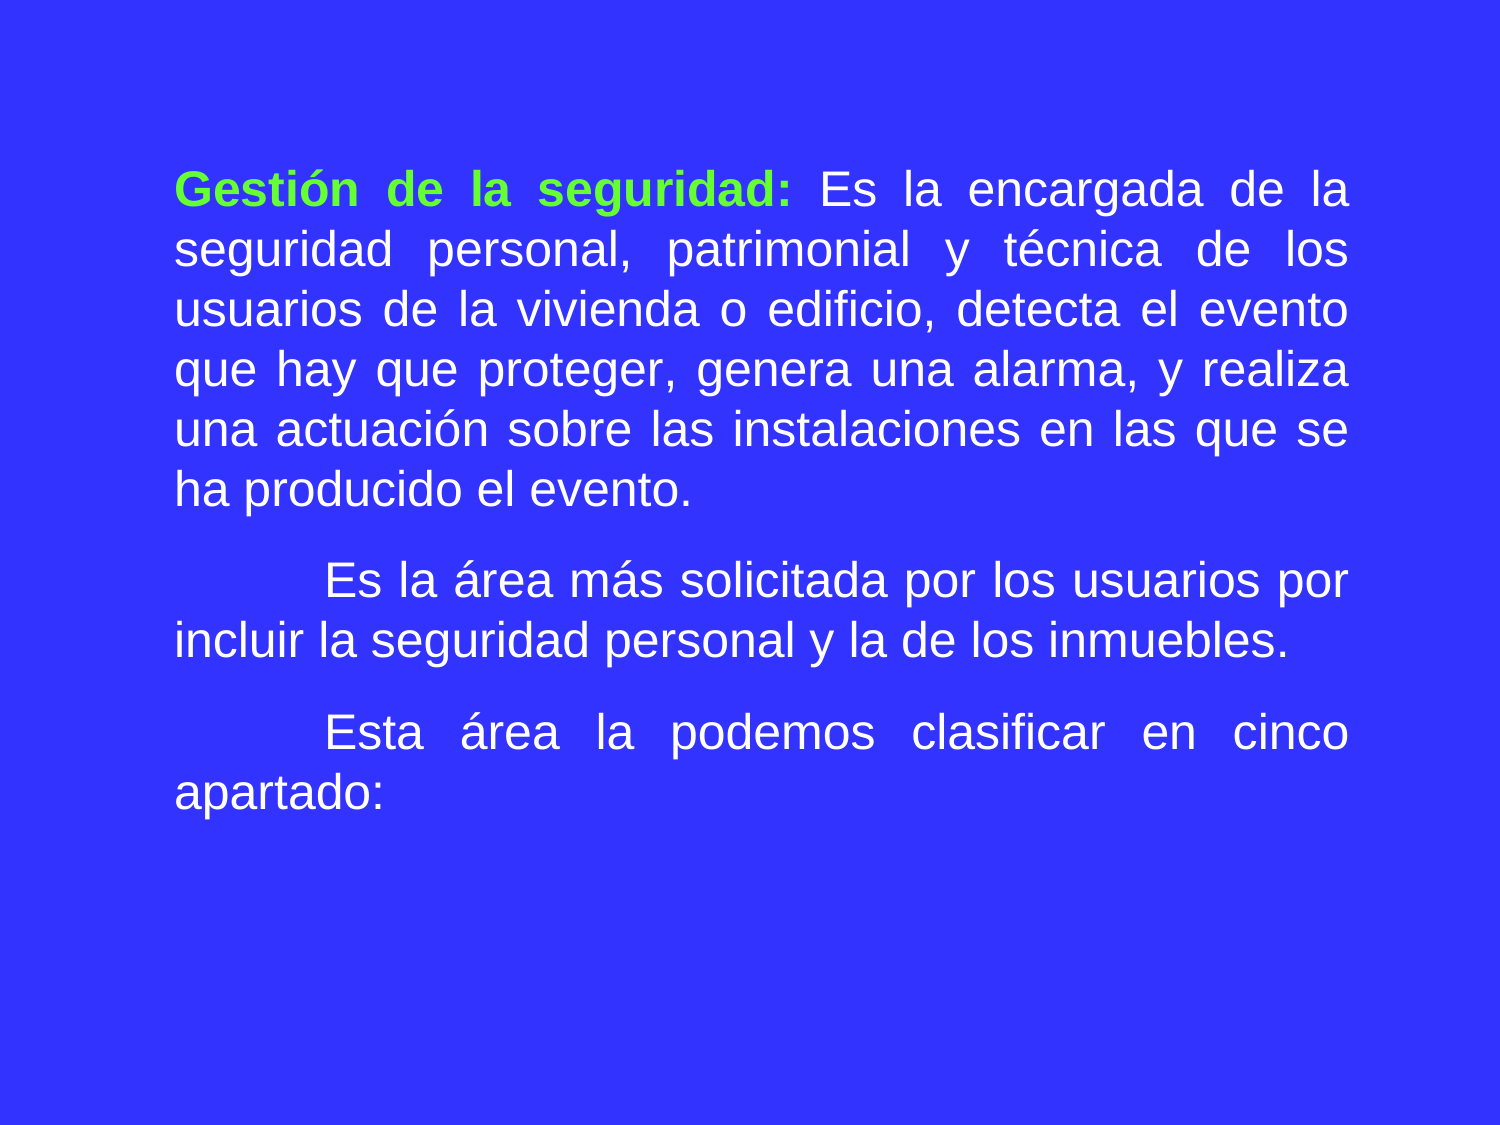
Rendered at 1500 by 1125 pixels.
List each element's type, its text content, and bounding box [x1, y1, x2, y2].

text_box Gestión de la seguridad: Es la encargada de la seguridad personal, patrimonial y técnica de los usuarios de la vivienda o edificio, detecta el evento que hay que proteger, genera una alarma, y realiza una actuación sobre las instalaciones en las que se ha producido el evento. Es la área más solicitada por los usuarios por incluir la seguridad personal y la de los inmuebles. Esta área la podemos clasificar en cinco apartado: [159, 148, 1365, 919]
